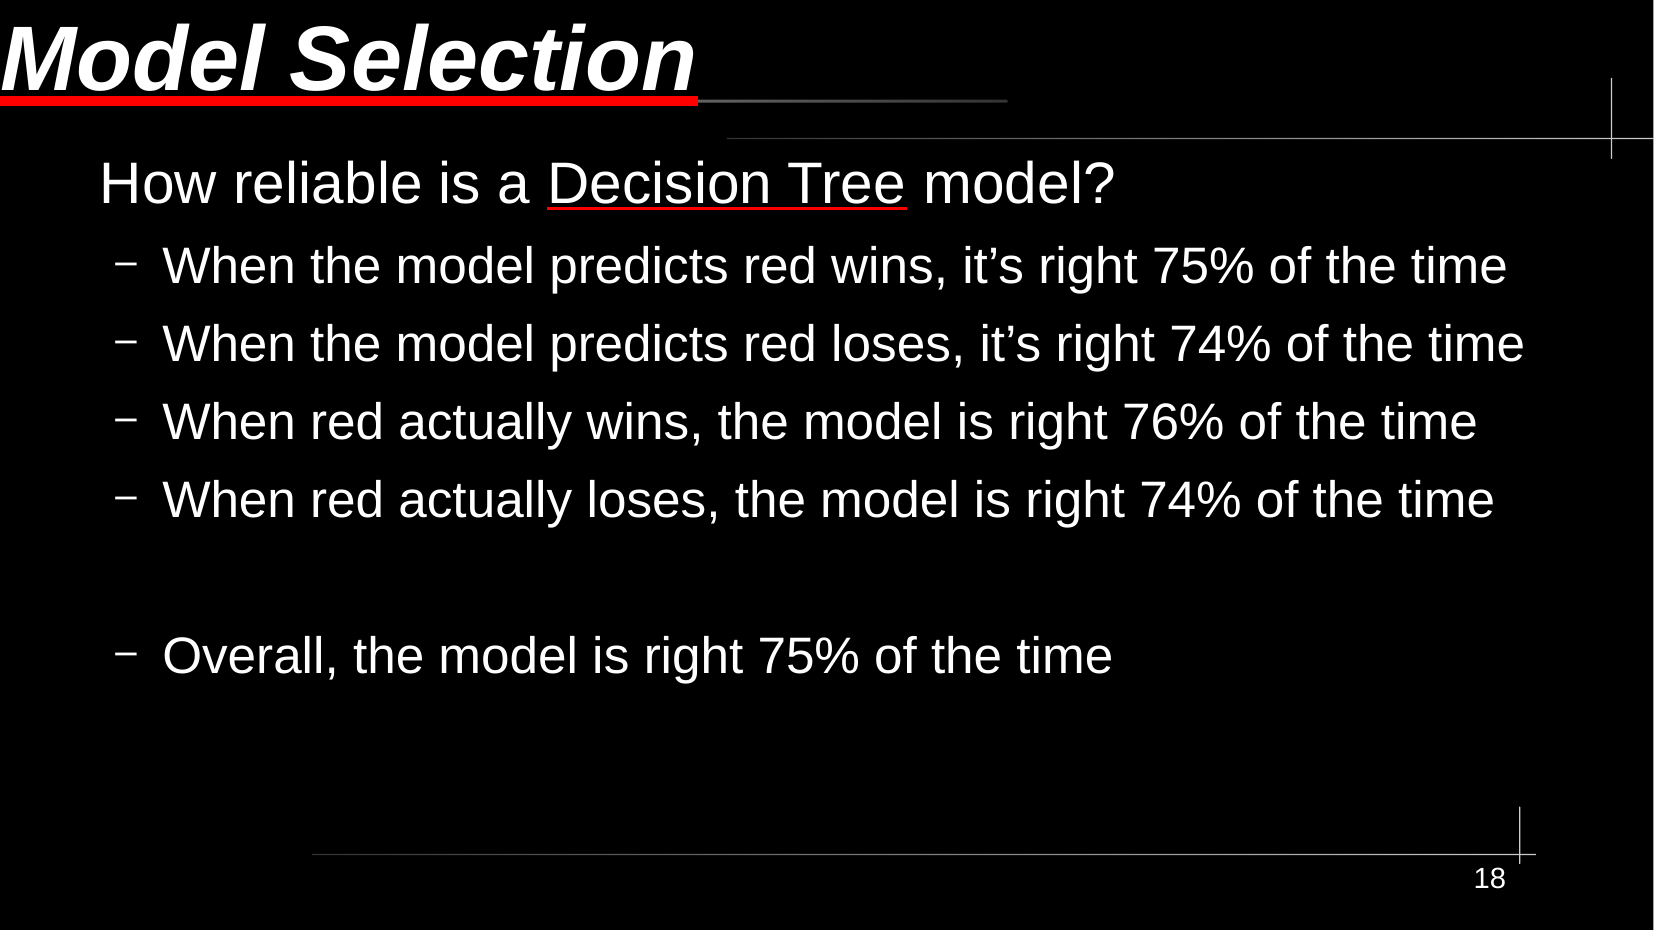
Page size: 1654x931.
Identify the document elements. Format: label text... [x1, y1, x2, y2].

list How reliable is a Decision Tree model? When the model predicts red wins, it’s right 75% of the time When the model predicts red loses, it’s right 74% of the time When red actually wins, the model is right 76% of the time When red actually loses, the model is right 74% of the time Overall, the model is right 75% of the time [37, 150, 1613, 826]
title Model Selection [0, 0, 1565, 119]
